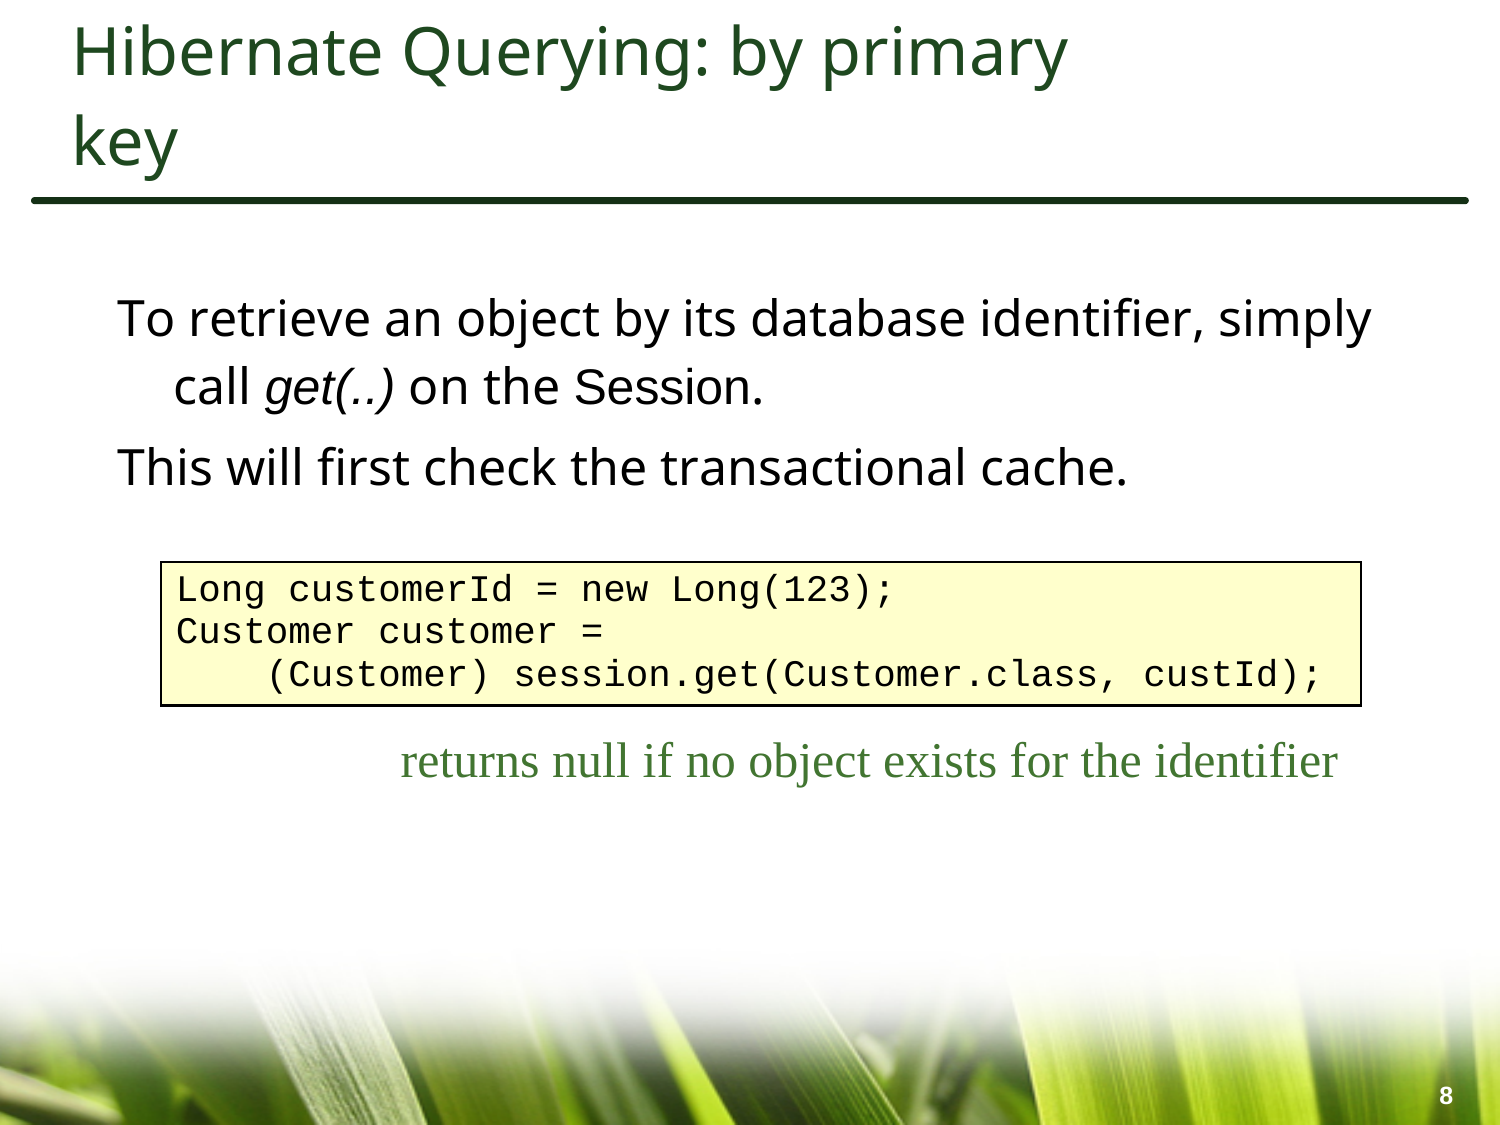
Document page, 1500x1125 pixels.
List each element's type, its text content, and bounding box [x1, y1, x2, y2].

title Hibernate Querying: by primary key [56, 5, 1089, 184]
list To retrieve an object by its database identifier, simply call get(..) on the Session. This will first check the transactional cache. [103, 275, 1394, 938]
text_box returns null if no object exists for the identifier [385, 724, 1355, 796]
text_box Long customerId = new Long(123); Customer customer = (Customer) session.get(Customer.class, custId); [161, 562, 1361, 706]
picture [0, 944, 1500, 1125]
